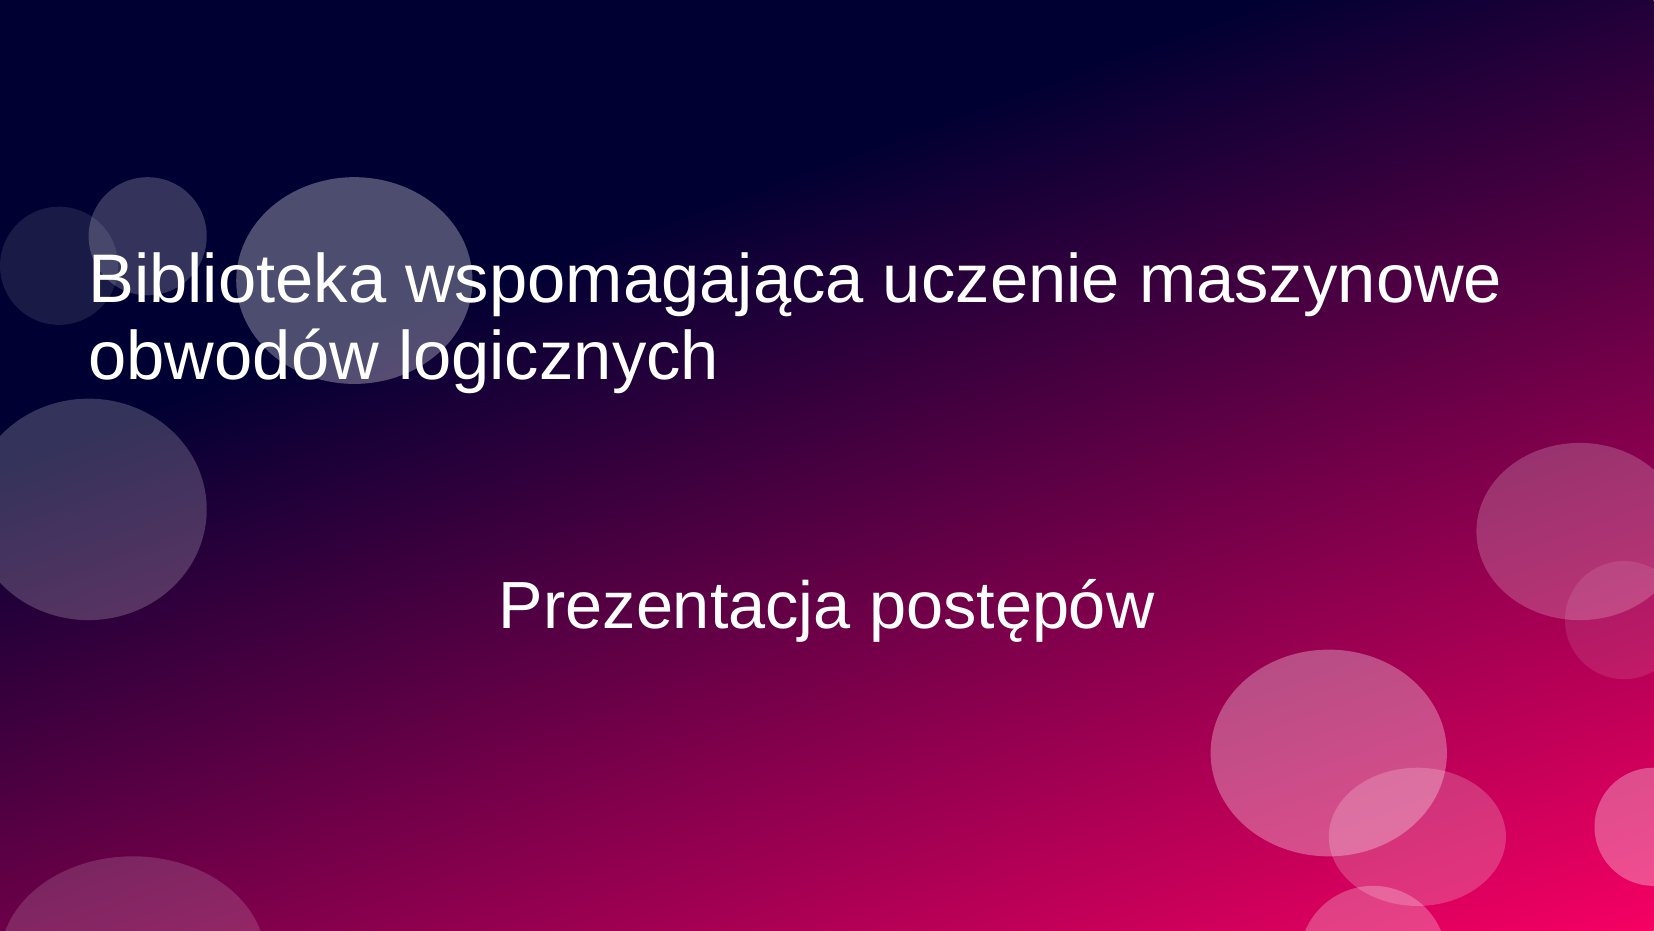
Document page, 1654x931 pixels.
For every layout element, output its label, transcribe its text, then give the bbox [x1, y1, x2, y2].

title Biblioteka wspomagająca uczenie maszynowe obwodów logicznych [88, 236, 1565, 399]
subtitle Prezentacja postępów [88, 428, 1565, 783]
